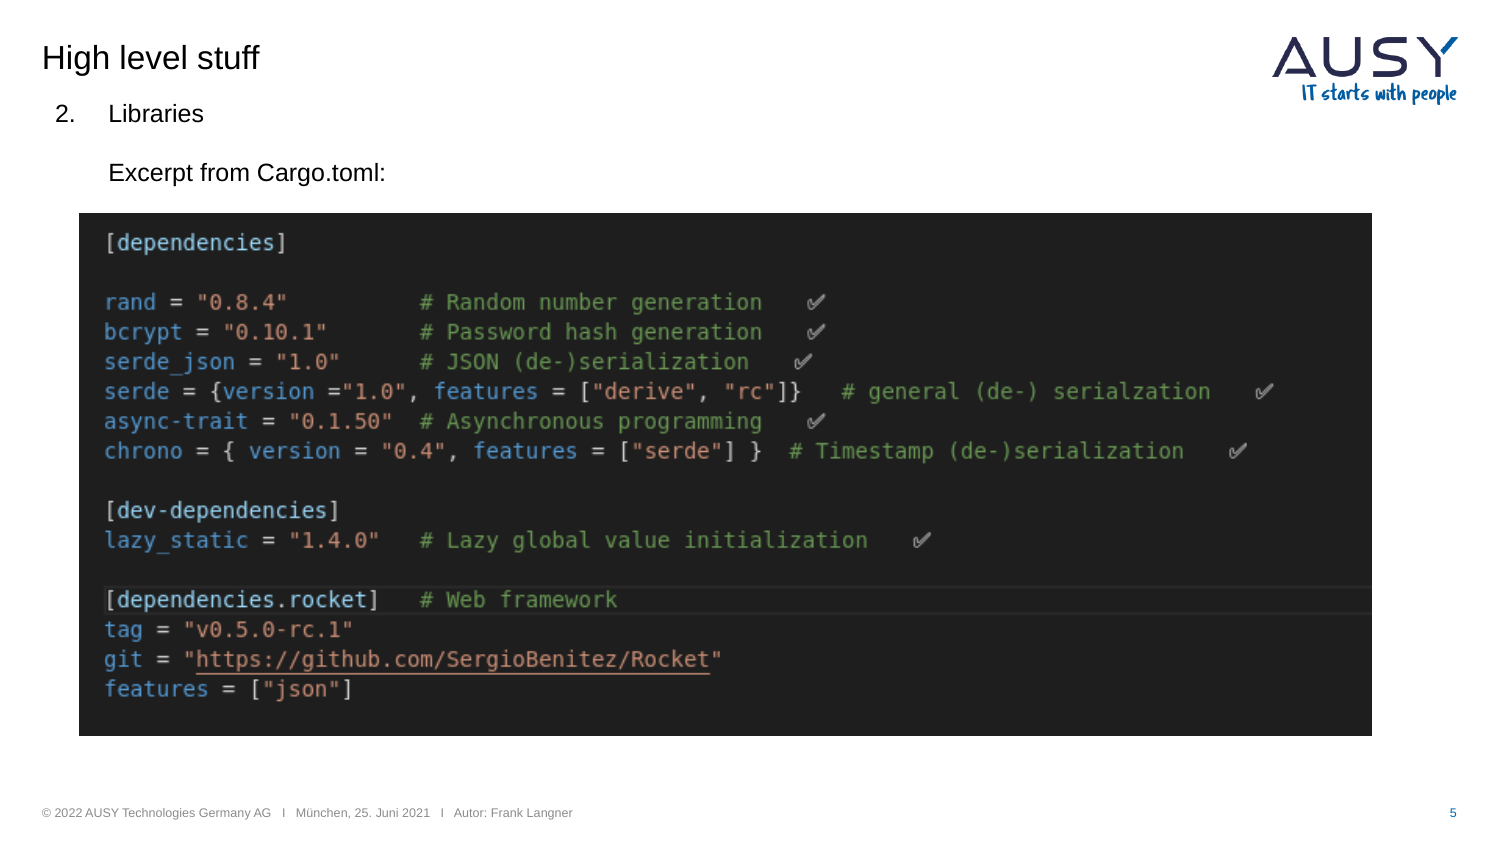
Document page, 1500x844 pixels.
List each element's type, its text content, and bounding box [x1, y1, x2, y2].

list Libraries Excerpt from Cargo.toml: [37, 97, 1454, 149]
picture [79, 213, 1372, 736]
title High level stuff [41, 36, 1153, 77]
picture [1272, 37, 1458, 105]
footer © 2022 AUSY Technologies Germany AG I München, 25. Juni 2021 I Autor: Frank Langner [41, 797, 1153, 828]
